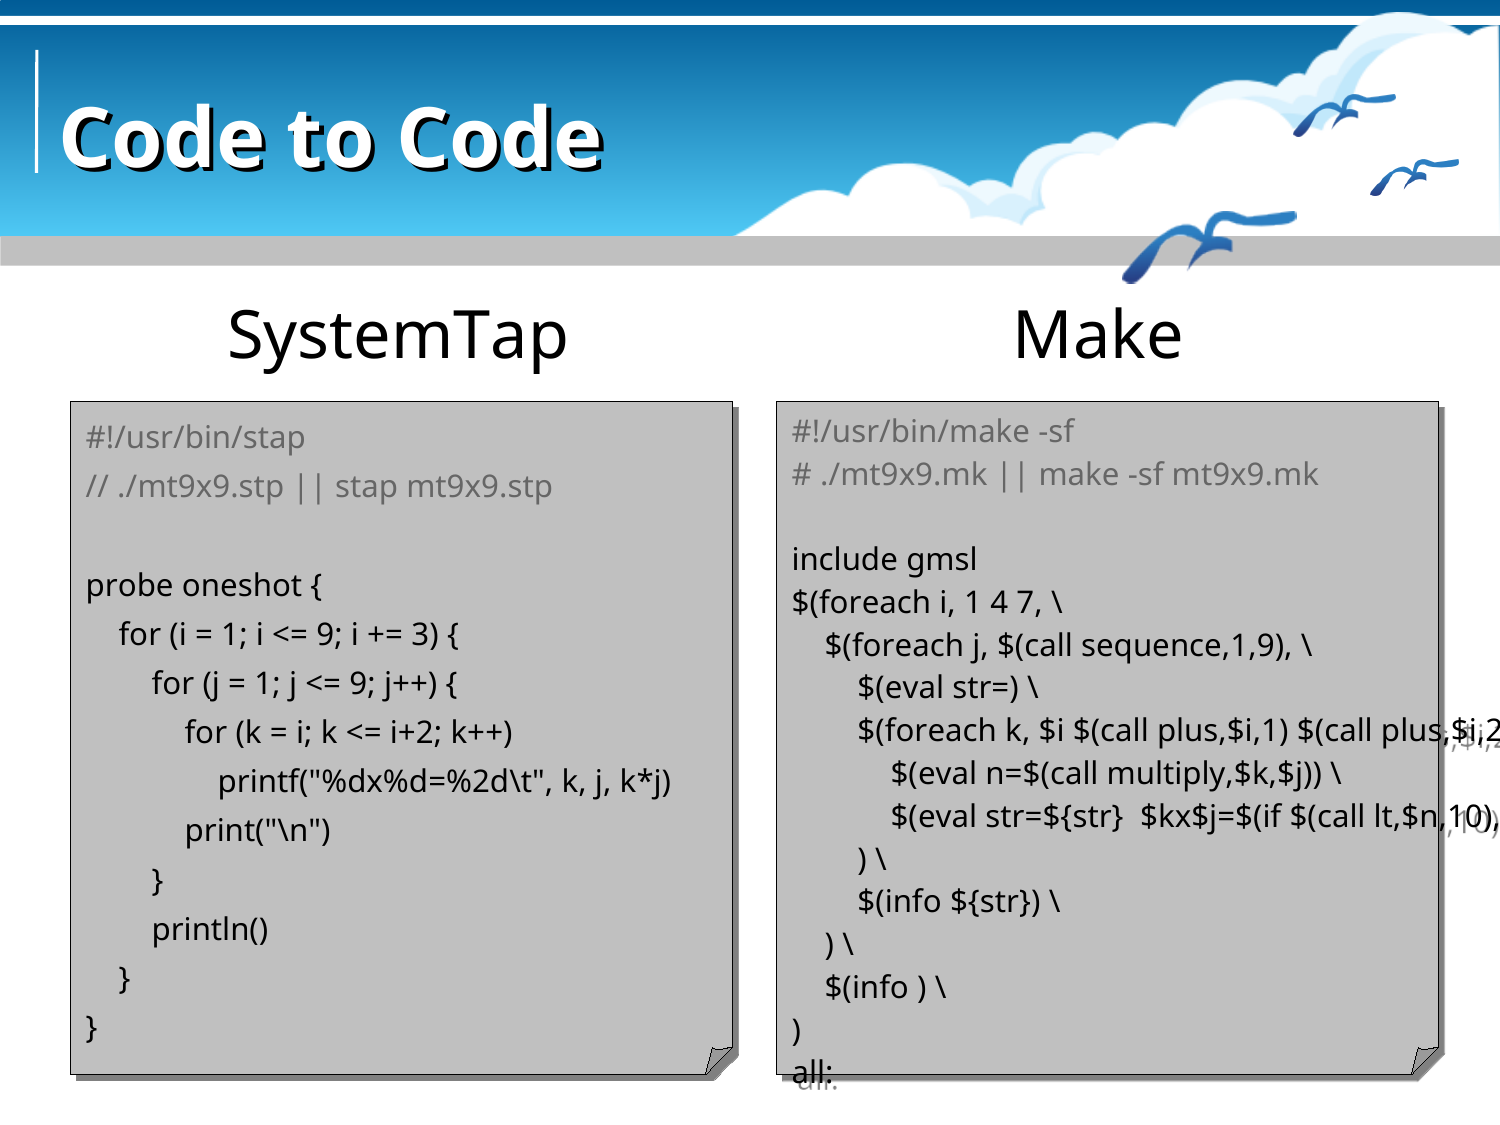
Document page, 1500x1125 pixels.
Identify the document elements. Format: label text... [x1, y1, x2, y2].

text_box #!/usr/bin/make -sf # ./mt9x9.mk || make -sf mt9x9.mk include gmsl $(foreach i, 1 4 7, \ $(foreach j, $(call sequence,1,9), \ $(eval str=) \ $(foreach k, $i $(call plus,$i,1) $(call plus,$i,2), \ $(eval n=$(call multiply,$k,$j)) \ $(eval str=${str} $kx$j=$(if $(call lt,$n,10), ,)$n) \ ) \ $(info ${str}) \ ) \ $(info ) \ ) all: [776, 401, 1439, 1075]
text_box Make [998, 283, 1229, 388]
text_box #!/usr/bin/stap // ./mt9x9.stp || stap mt9x9.stp probe oneshot { for (i = 1; i <= 9; i += 3) { for (j = 1; j <= 9; j++) { for (k = i; k <= i+2; k++) printf("%dx%d=%2d\t", k, j, k*j) print("\n") } println() } } [70, 401, 733, 1075]
title Code to Code [59, 86, 1465, 186]
picture [730, 12, 1500, 284]
text_box SystemTap [212, 283, 647, 388]
